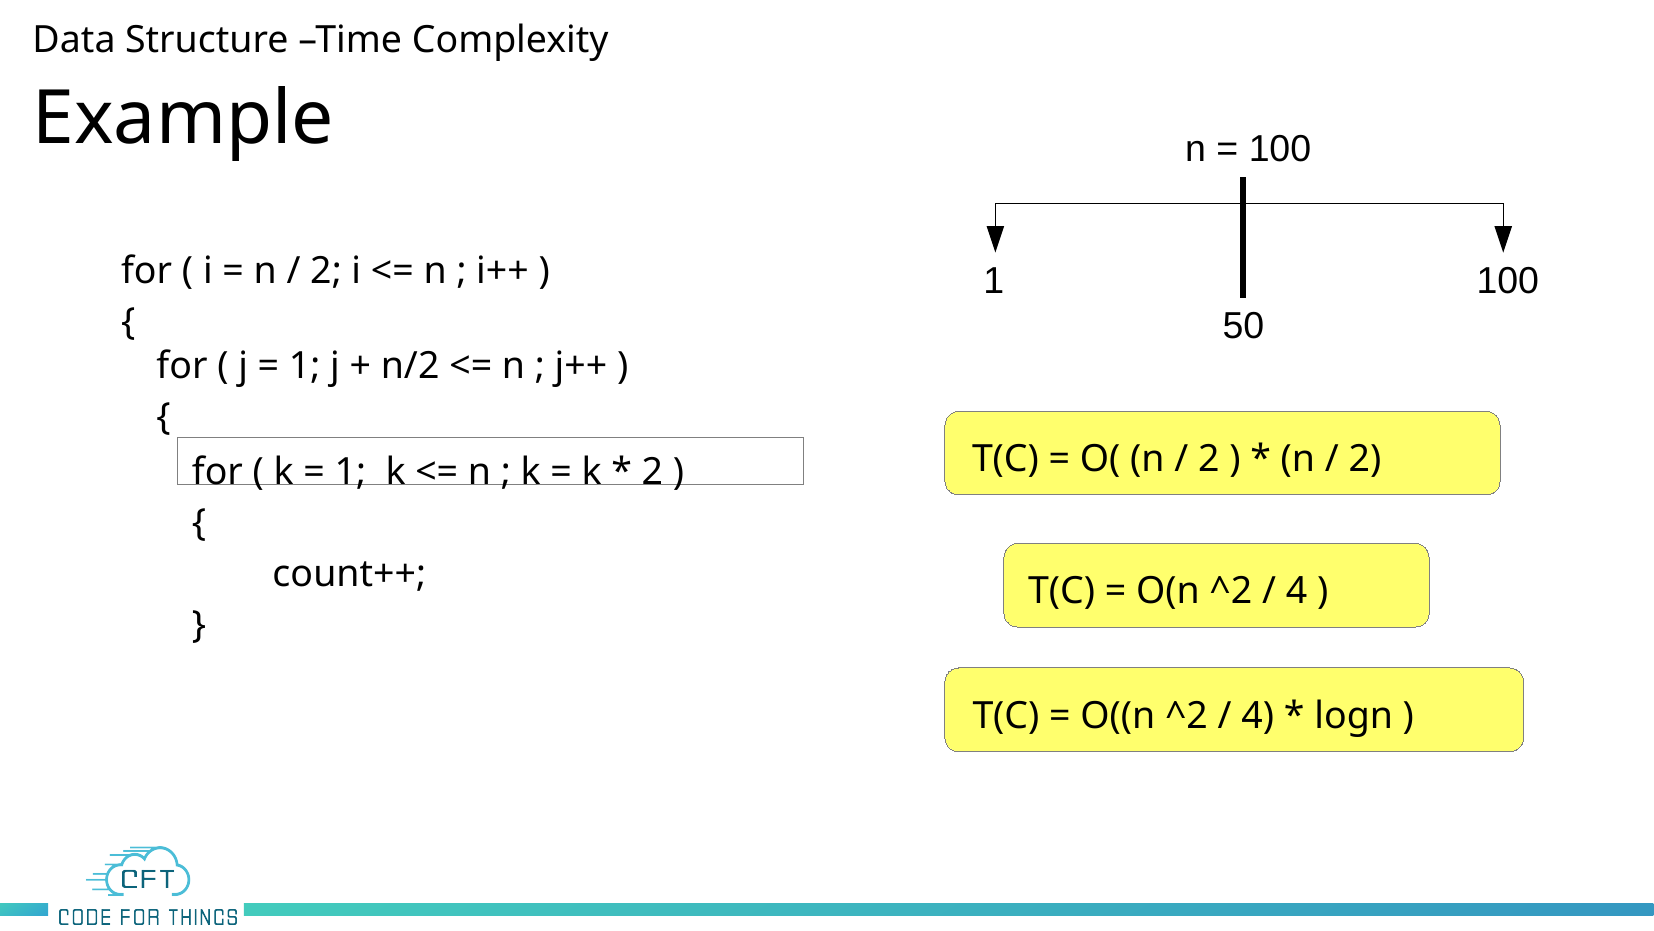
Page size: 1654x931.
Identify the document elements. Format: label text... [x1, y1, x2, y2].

text_box 50 [1207, 297, 1291, 355]
text_box for ( j = 1; j + n/2 <= n ; j++ ) { [106, 330, 851, 438]
text_box for ( k = 1; k <= n ; k = k * 2 ) { count++; } [141, 437, 815, 626]
text_box [1003, 543, 1429, 627]
text_box 100 [1461, 252, 1581, 310]
picture [59, 846, 237, 925]
text_box T(C) = O(n ^2 / 4 ) [1013, 556, 1430, 627]
text_box n = 100 [1170, 120, 1327, 178]
text_box T(C) = O( (n / 2 ) * (n / 2) [957, 424, 1501, 495]
text_box T(C) = O((n ^2 / 4) * logn ) [957, 680, 1524, 783]
text_box for ( i = n / 2; i <= n ; i++ ) { [70, 236, 709, 339]
text_box [944, 411, 1500, 495]
title Data Structure –Time Complexity Example [32, 12, 1184, 166]
text_box [944, 667, 1524, 752]
text_box 1 [968, 252, 1019, 310]
